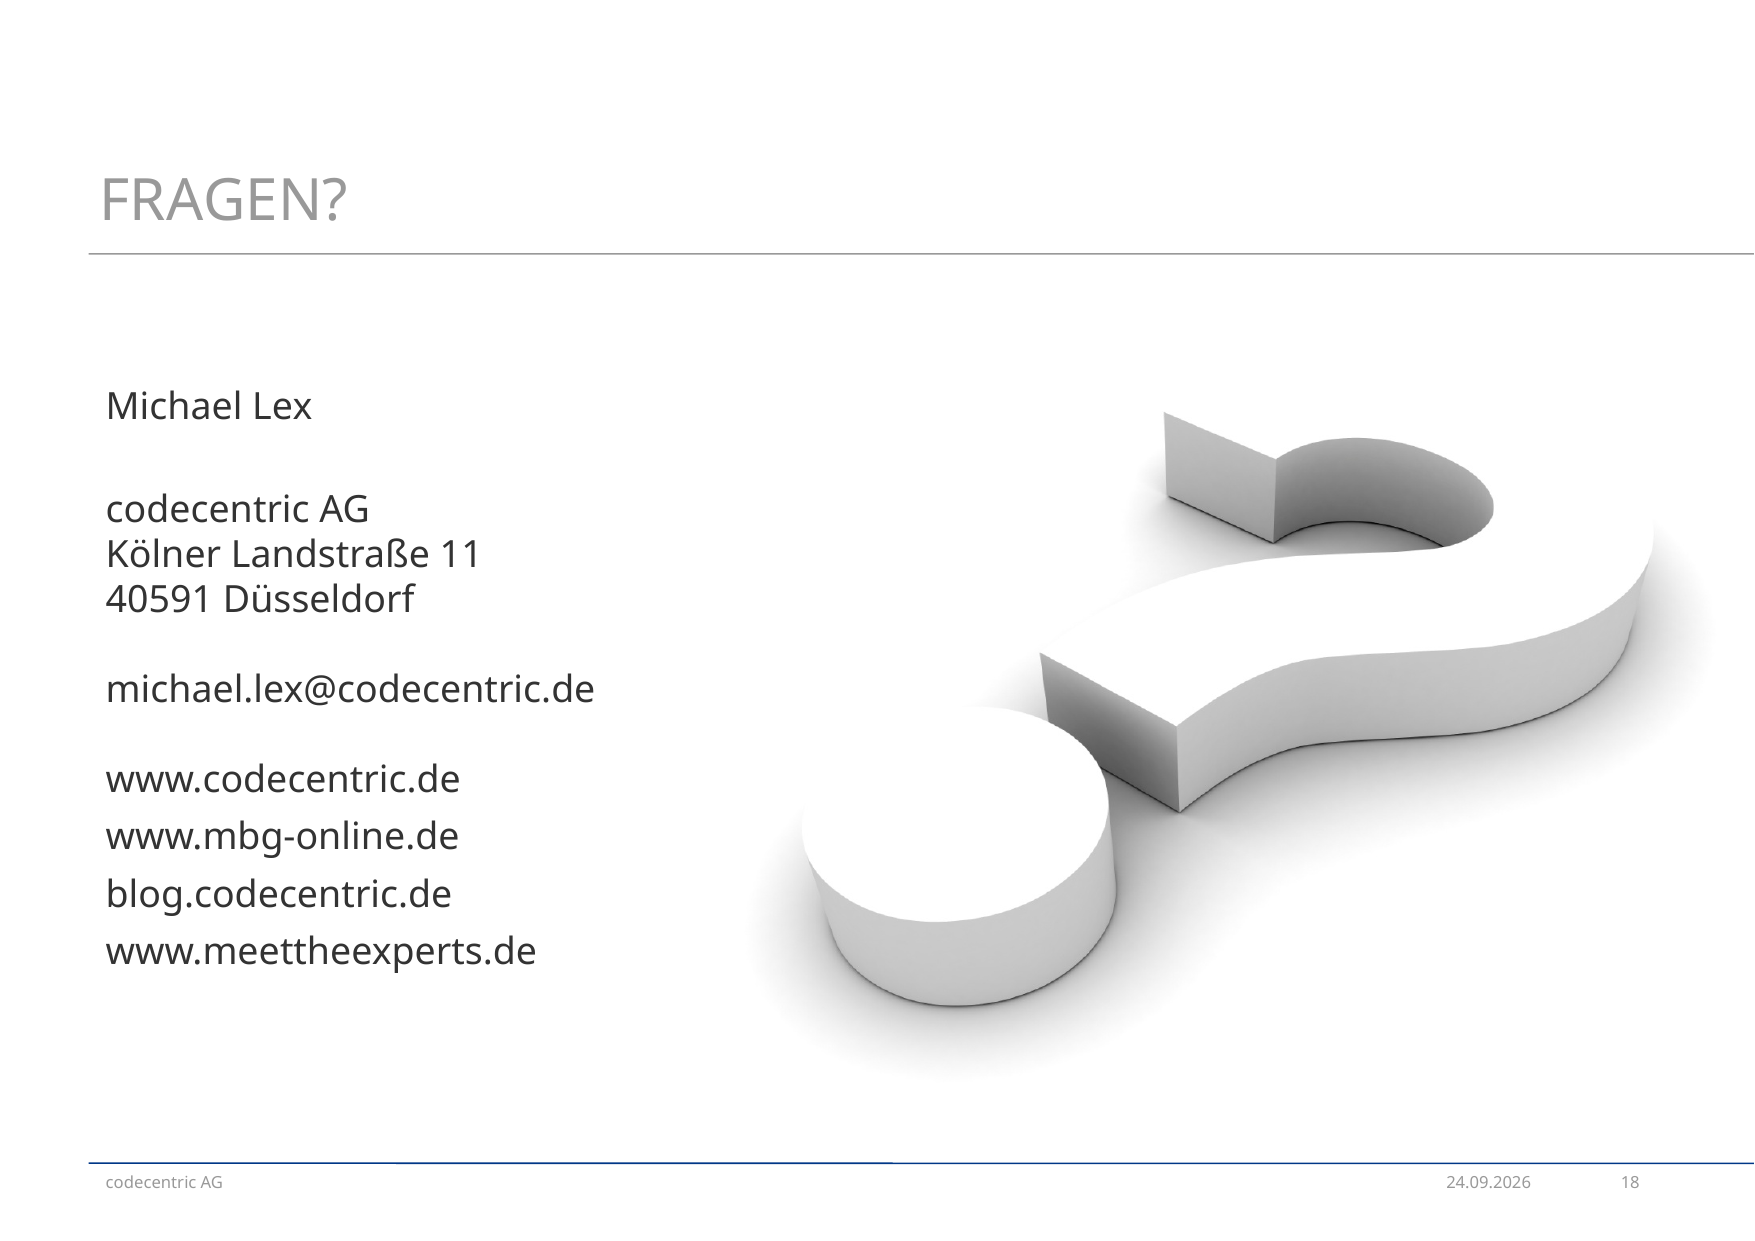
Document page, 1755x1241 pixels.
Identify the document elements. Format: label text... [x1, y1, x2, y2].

text_box [1603, 1163, 1697, 1219]
list Michael Lex codecentric AG Kölner Landstraße 11 40591 Düsseldorf michael.lex@codecentric.de www.codecentric.de www.mbg-online.de blog.codecentric.de www.meettheexperts.de [88, 372, 878, 1099]
text_box 23.02.2013 [1429, 1163, 1603, 1219]
title Fragen? [82, 153, 1695, 223]
picture [706, 320, 1755, 1103]
